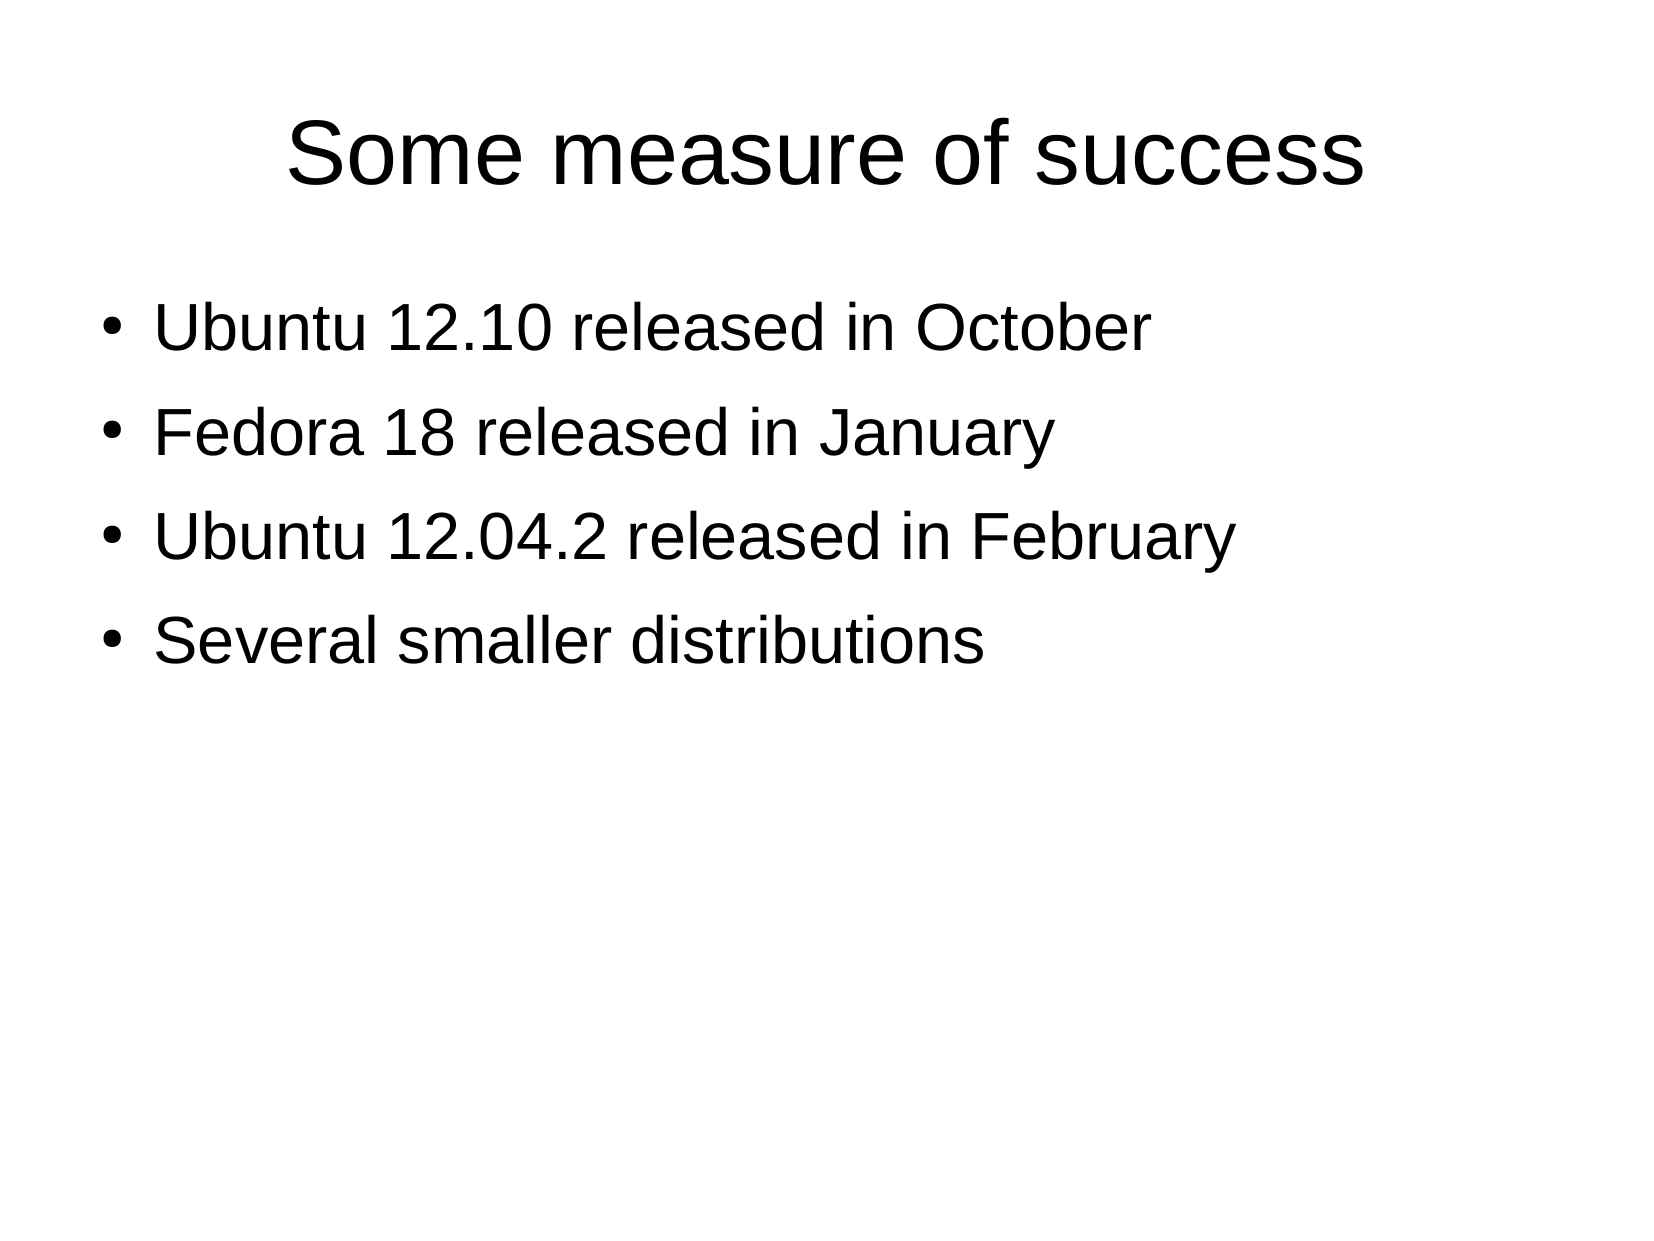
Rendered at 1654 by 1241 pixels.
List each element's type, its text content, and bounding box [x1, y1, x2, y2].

title Some measure of success [82, 49, 1571, 257]
list Ubuntu 12.10 released in October Fedora 18 released in January Ubuntu 12.04.2 released in February Several smaller distributions [82, 290, 1538, 1010]
